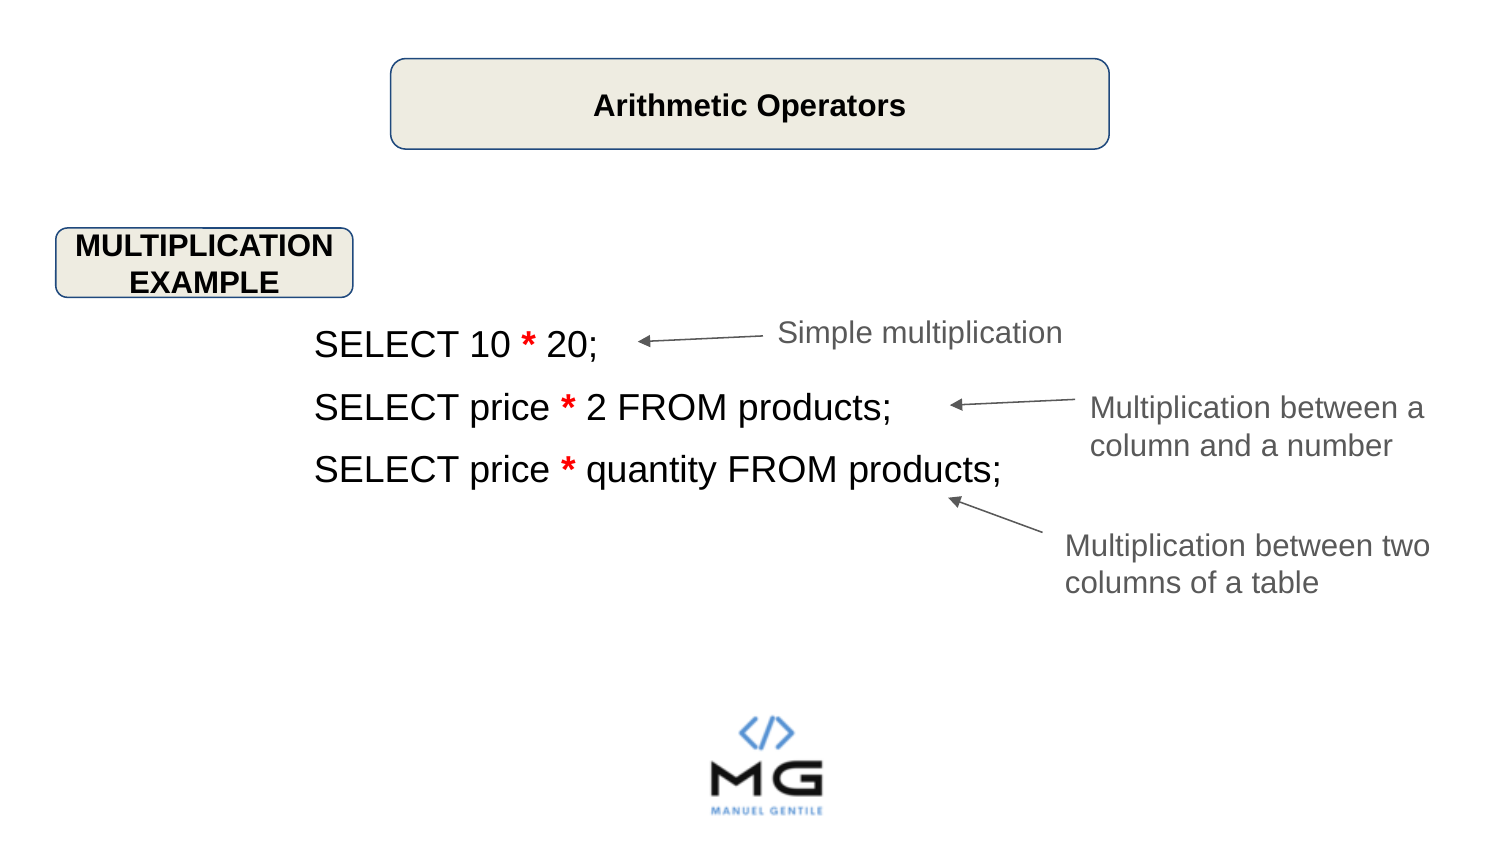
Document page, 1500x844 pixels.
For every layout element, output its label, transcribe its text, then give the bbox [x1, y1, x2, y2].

text_box MULTIPLICATION EXAMPLE [55, 227, 353, 298]
text_box Multiplication between a column and a number [1074, 372, 1473, 463]
text_box SELECT price * 2 FROM products; [298, 367, 1066, 430]
text_box SELECT 10 * 20; [298, 305, 1066, 367]
text_box Arithmetic Operators [390, 58, 1110, 150]
picture [688, 687, 846, 844]
text_box Simple multiplication [762, 297, 1135, 341]
text_box SELECT price * quantity FROM products; [298, 430, 1066, 500]
text_box Multiplication between two columns of a table [1049, 509, 1473, 601]
